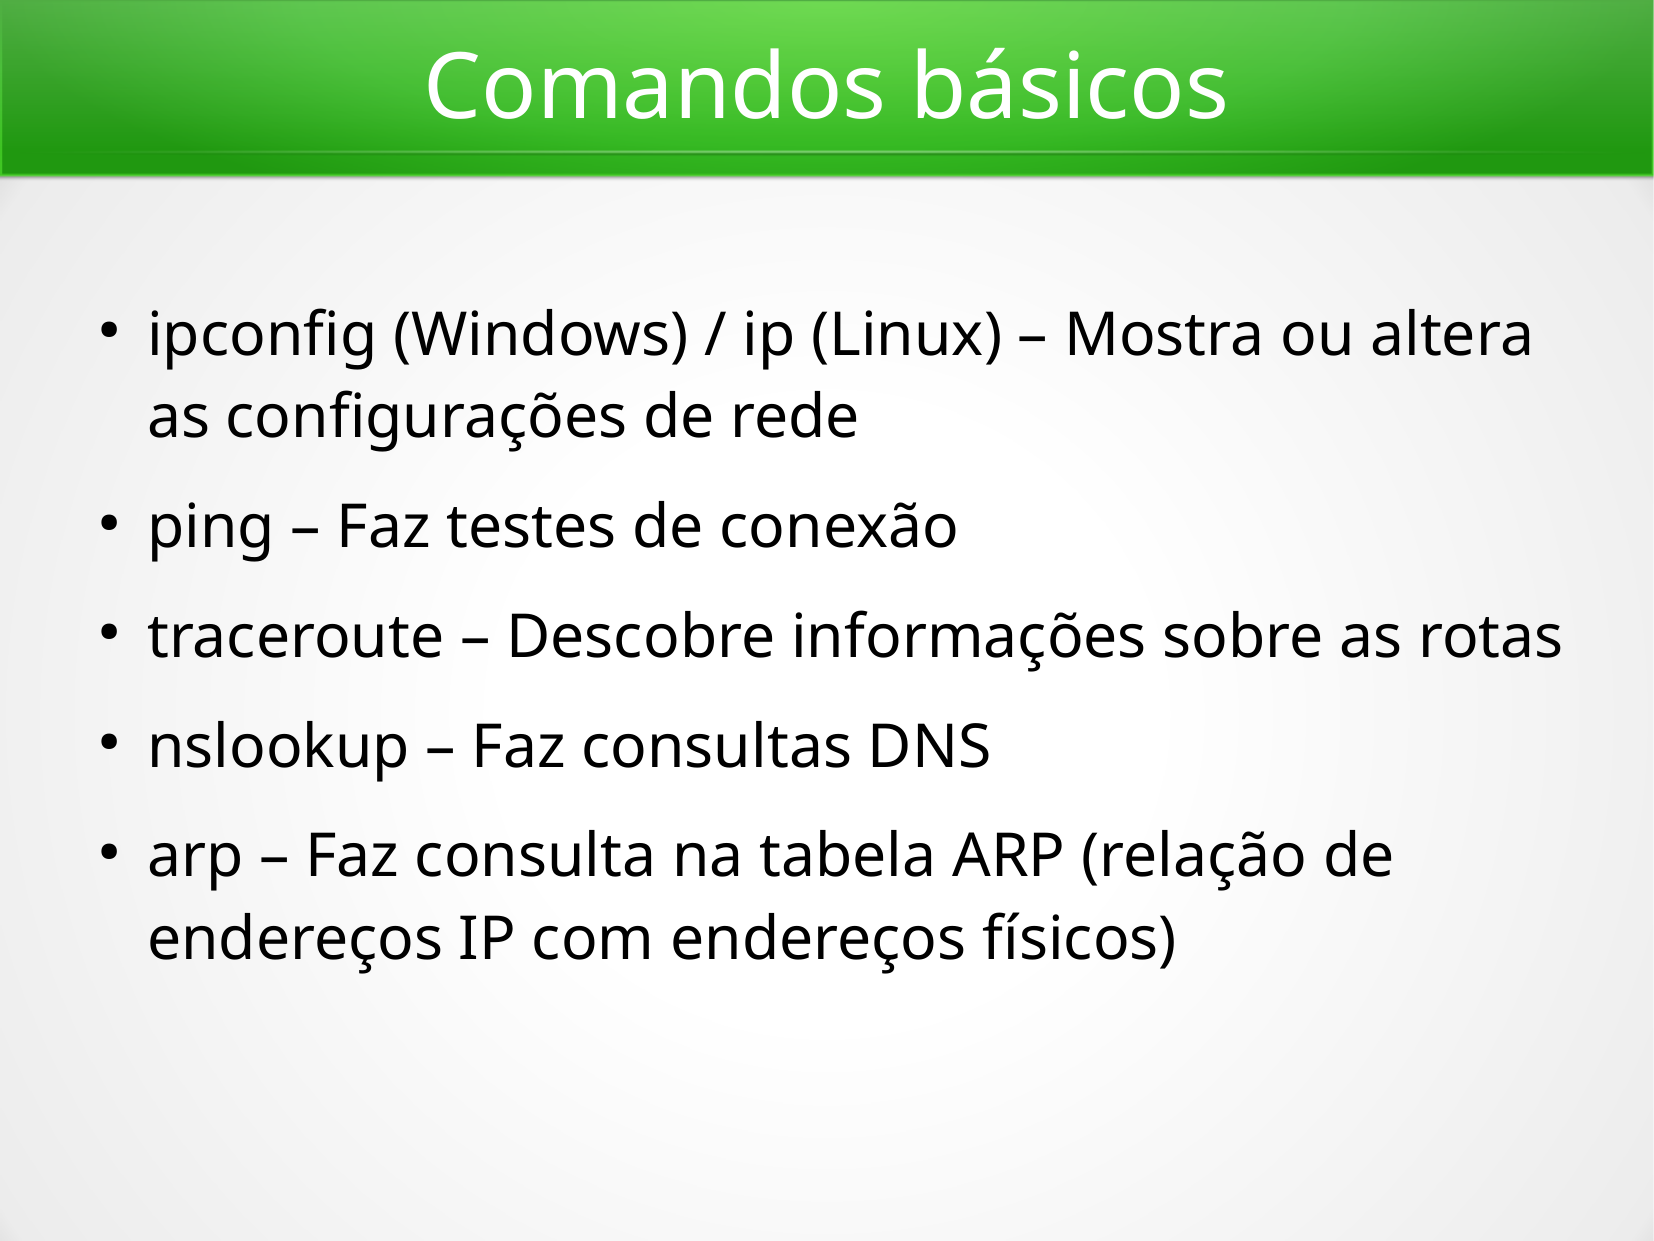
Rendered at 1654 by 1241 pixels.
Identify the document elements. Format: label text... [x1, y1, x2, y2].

list ipconfig (Windows) / ip (Linux) – Mostra ou altera as configurações de rede ping – Faz testes de conexão traceroute – Descobre informações sobre as rotas nslookup – Faz consultas DNS arp – Faz consulta na tabela ARP (relação de endereços IP com endereços físicos) [82, 290, 1571, 1010]
picture [0, 0, 1654, 1241]
title Comandos básicos [82, 11, 1571, 154]
